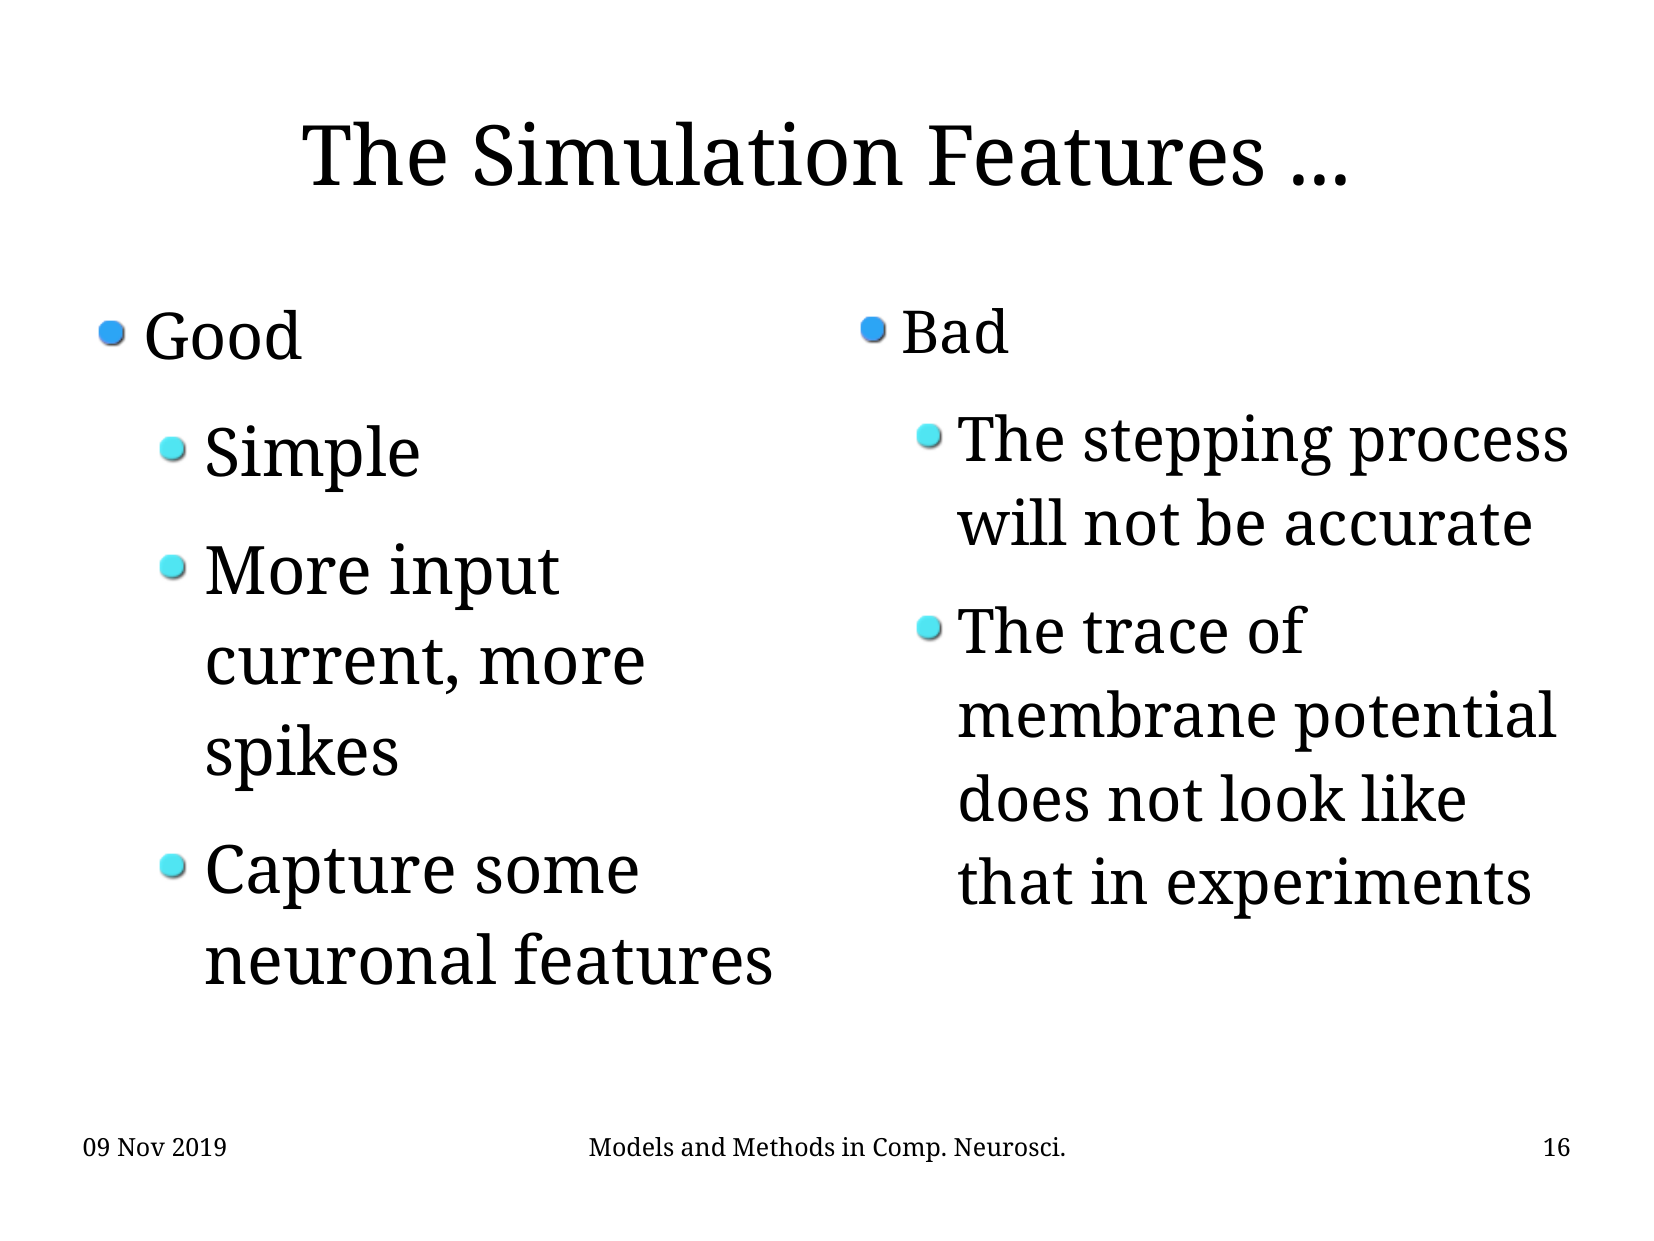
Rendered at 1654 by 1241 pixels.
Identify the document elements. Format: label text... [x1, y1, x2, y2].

list Good Simple More input current, more spikes Capture some neuronal features [82, 290, 809, 1010]
list Bad The stepping process will not be accurate The trace of membrane potential does not look like that in experiments [845, 290, 1572, 1010]
title The Simulation Features ... [82, 49, 1571, 257]
